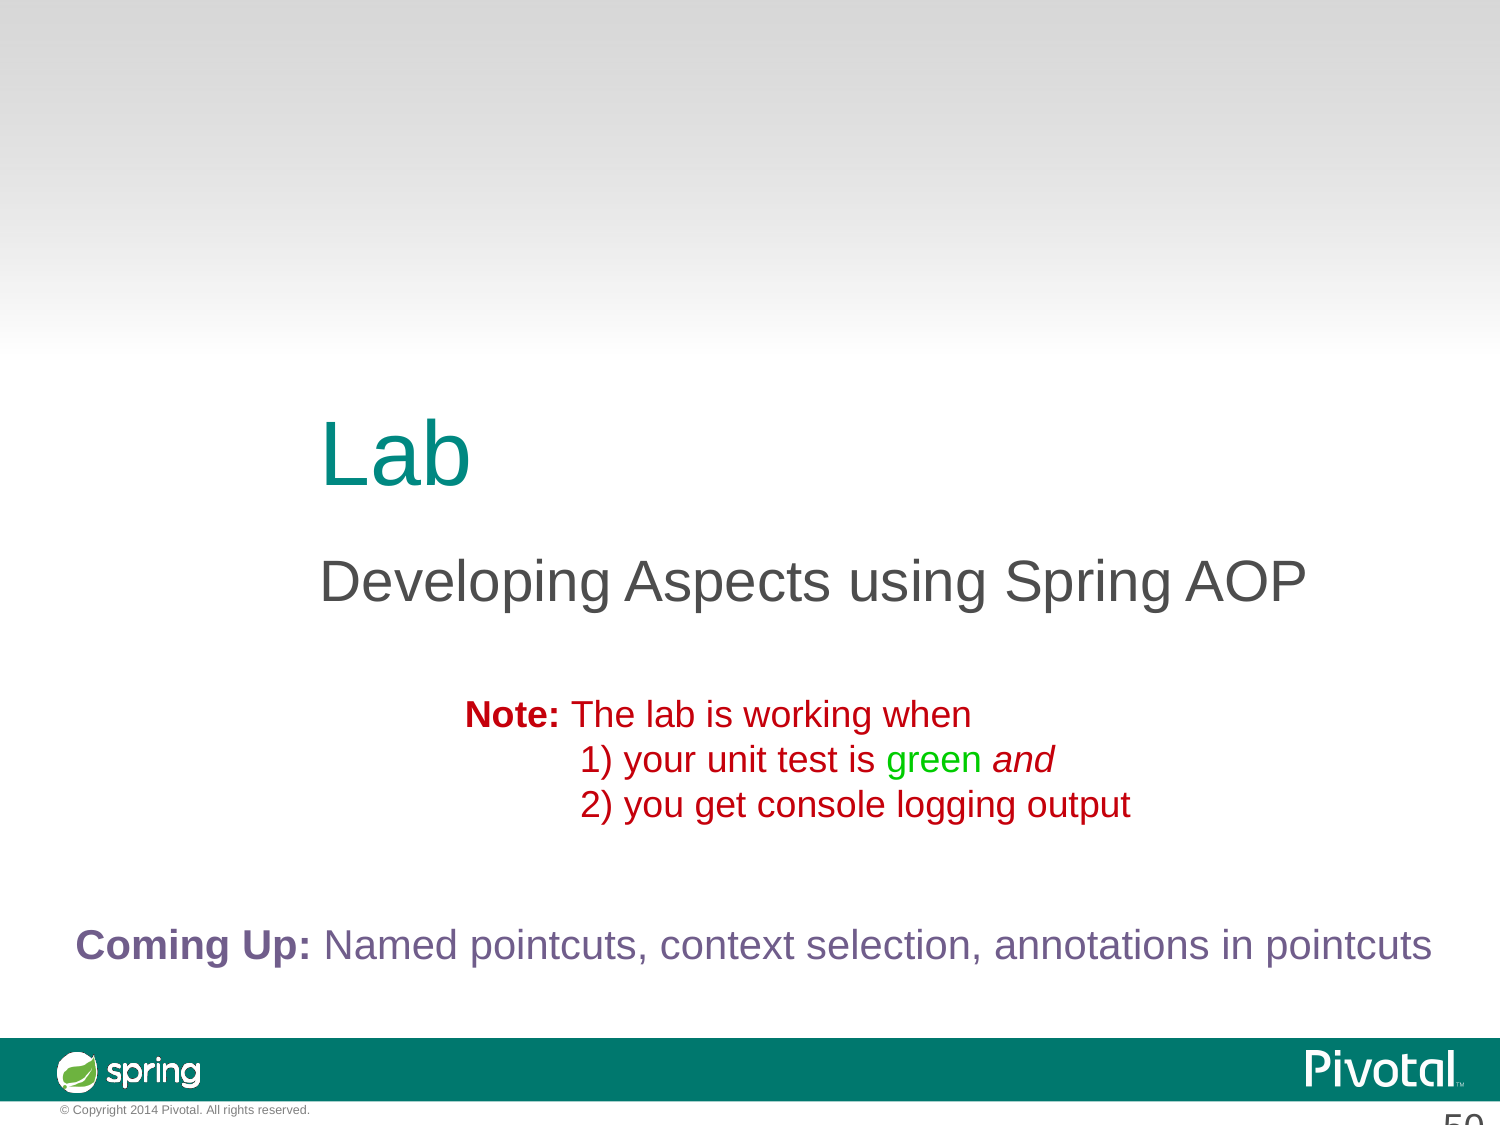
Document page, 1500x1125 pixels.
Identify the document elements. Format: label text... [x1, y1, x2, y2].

picture [32, 1041, 210, 1103]
text_box Developing Aspects using Spring AOP [319, 542, 1358, 855]
title Lab [319, 395, 1312, 506]
text_box Note: The lab is working when 1) your unit test is green and 2) you get console logging output [450, 682, 1313, 833]
text_box Coming Up: Named pointcuts, context selection, annotations in pointcuts [60, 910, 1448, 976]
picture [1306, 1050, 1464, 1087]
